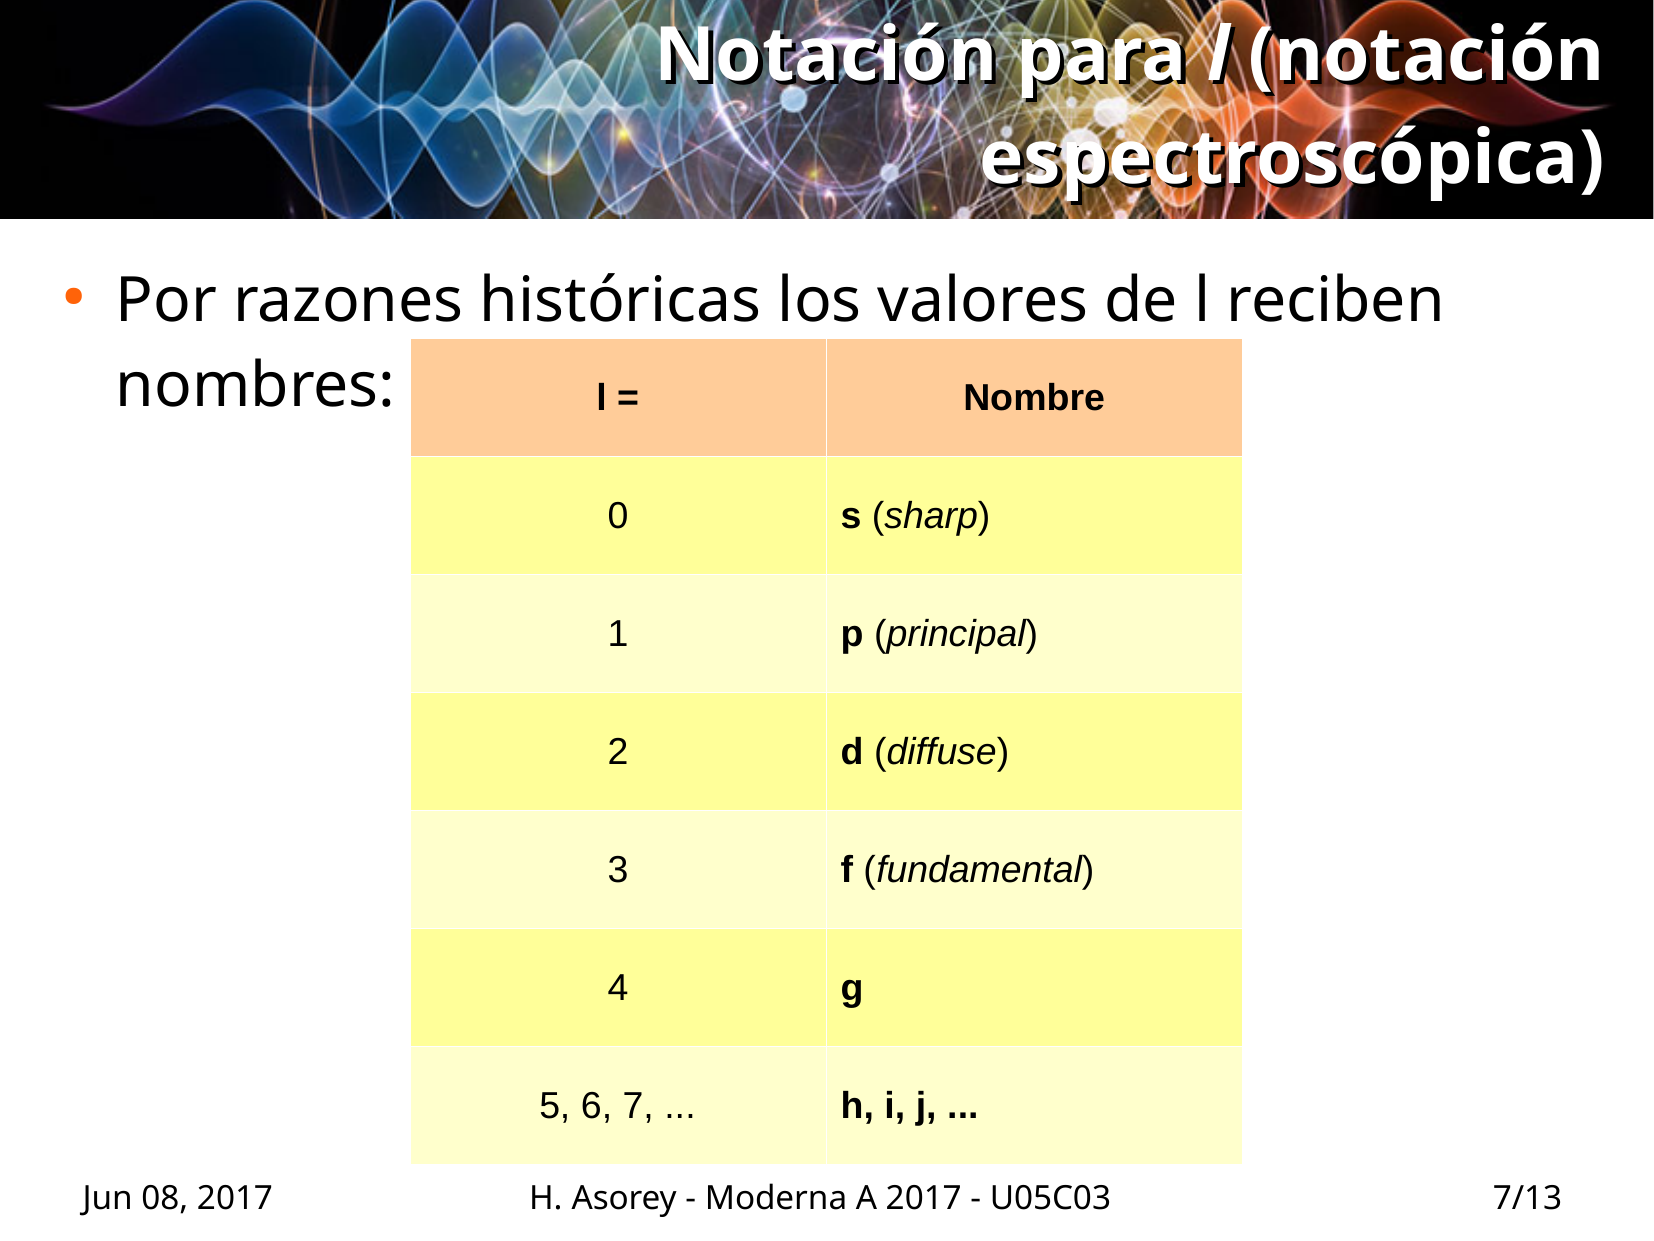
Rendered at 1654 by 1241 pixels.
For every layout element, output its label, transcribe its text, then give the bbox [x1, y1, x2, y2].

table_cell 2 [411, 693, 826, 810]
title Notación para l (notación espectroscópica) [45, 15, 1606, 191]
table_cell s (sharp) [827, 457, 1242, 574]
table_cell h, i, j, ... [827, 1047, 1242, 1164]
table_header Nombre [827, 339, 1242, 456]
table_header l = [411, 339, 826, 456]
table_cell 1 [411, 575, 826, 692]
table_cell d (diffuse) [827, 693, 1242, 810]
table_cell p (principal) [827, 575, 1242, 692]
table_cell 0 [411, 457, 826, 574]
table_cell g [827, 929, 1242, 1046]
table_cell 3 [411, 811, 826, 928]
picture [0, 0, 1654, 219]
table_cell f (fundamental) [827, 811, 1242, 928]
table_cell 5, 6, 7, ... [411, 1047, 826, 1164]
list Por razones históricas los valores de l reciben nombres: [45, 255, 1606, 1156]
table_cell 4 [411, 929, 826, 1046]
